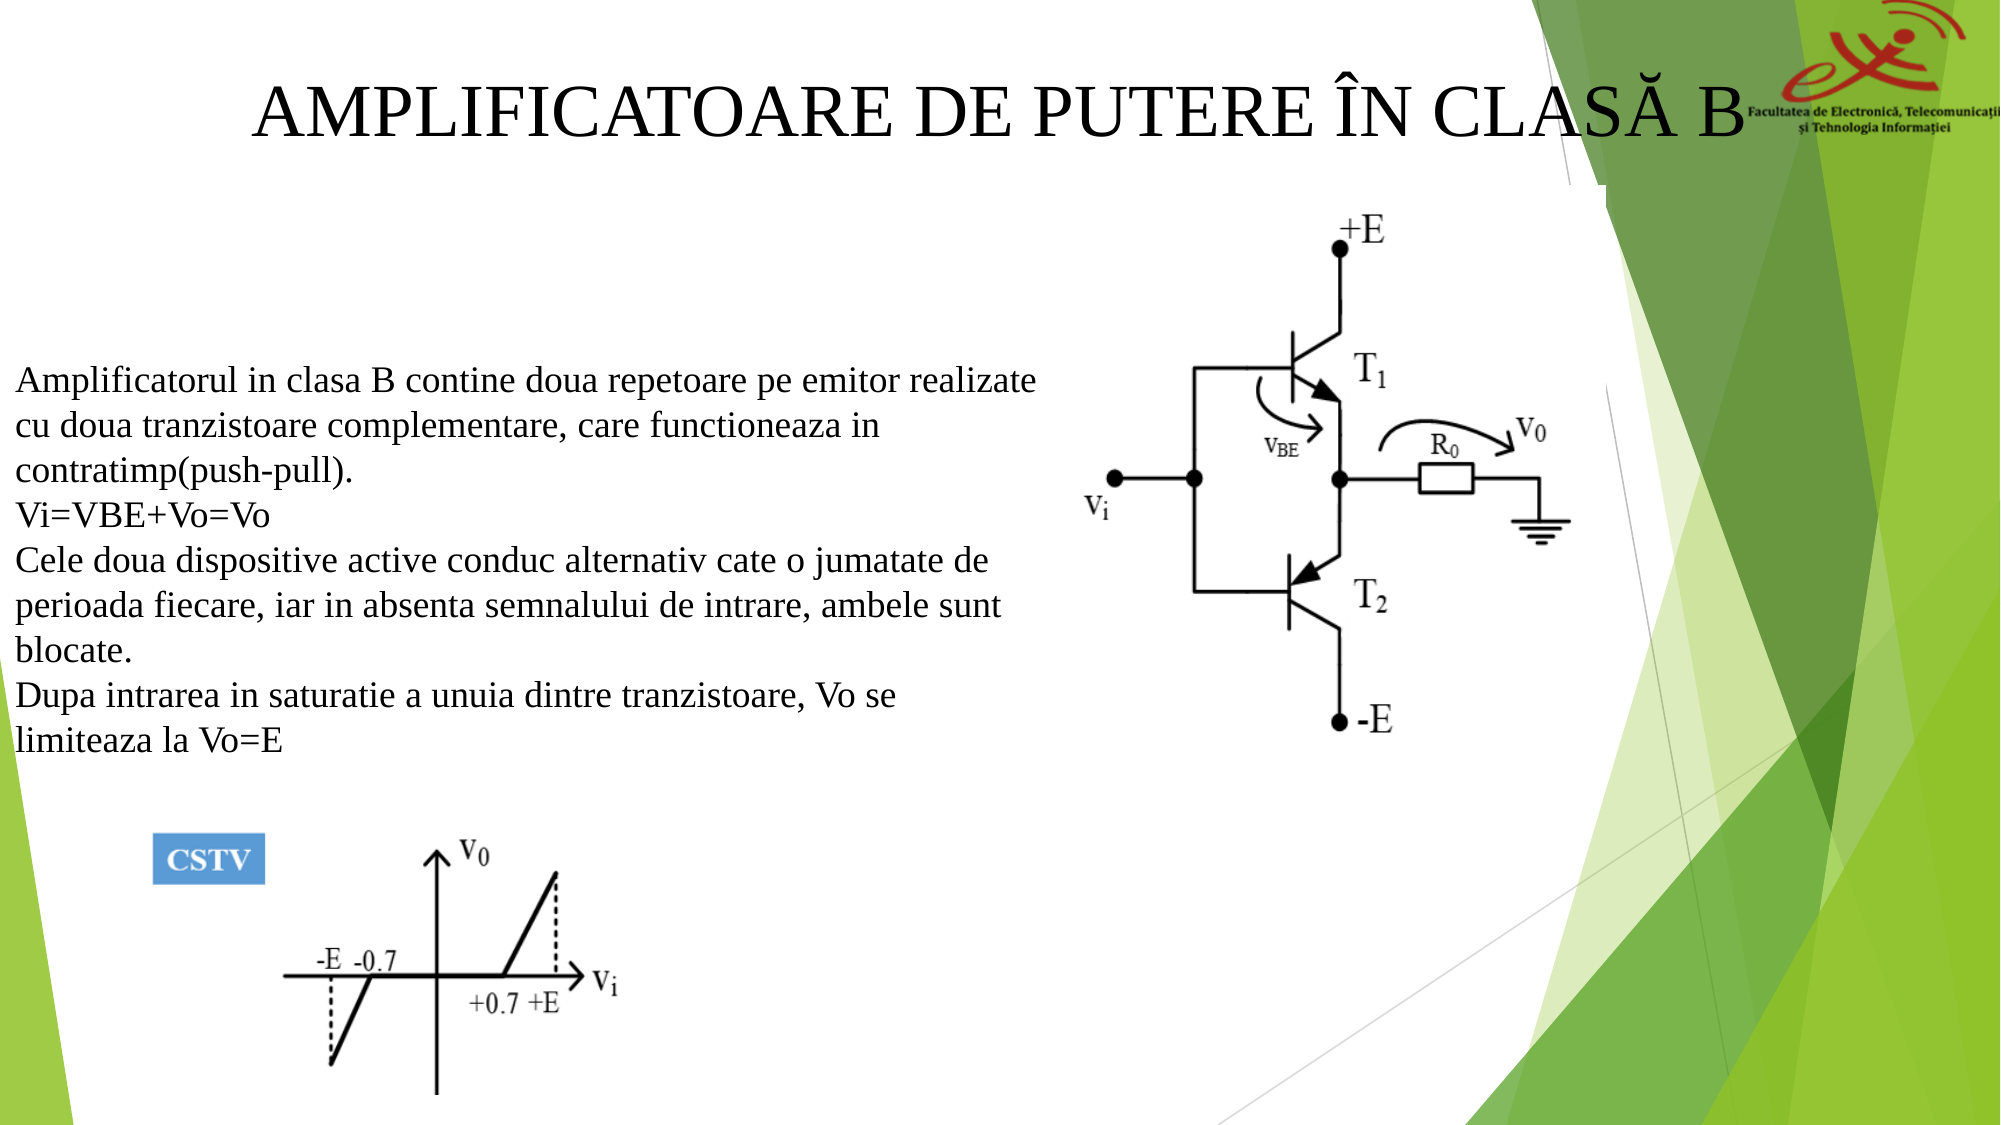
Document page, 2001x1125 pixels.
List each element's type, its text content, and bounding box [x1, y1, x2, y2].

picture [986, 185, 1606, 769]
picture [1747, 0, 2000, 136]
title AMPLIFICATOARE DE PUTERE ÎN CLASĂ B [0, 53, 2000, 317]
picture [144, 801, 691, 1095]
text_box Amplificatorul in clasa B contine doua repetoare pe emitor realizate cu doua tranzistoare complementare, care functioneaza in contratimp(push-pull). Vi=VBE+Vo=Vo Cele doua dispositive active conduc alternativ cate o jumatate de perioada fiecare, iar in absenta semnalului de intrare, ambele sunt blocate. Dupa intrarea in saturatie a unuia dintre tranzistoare, Vo se limiteaza la Vo=E [0, 347, 1056, 772]
